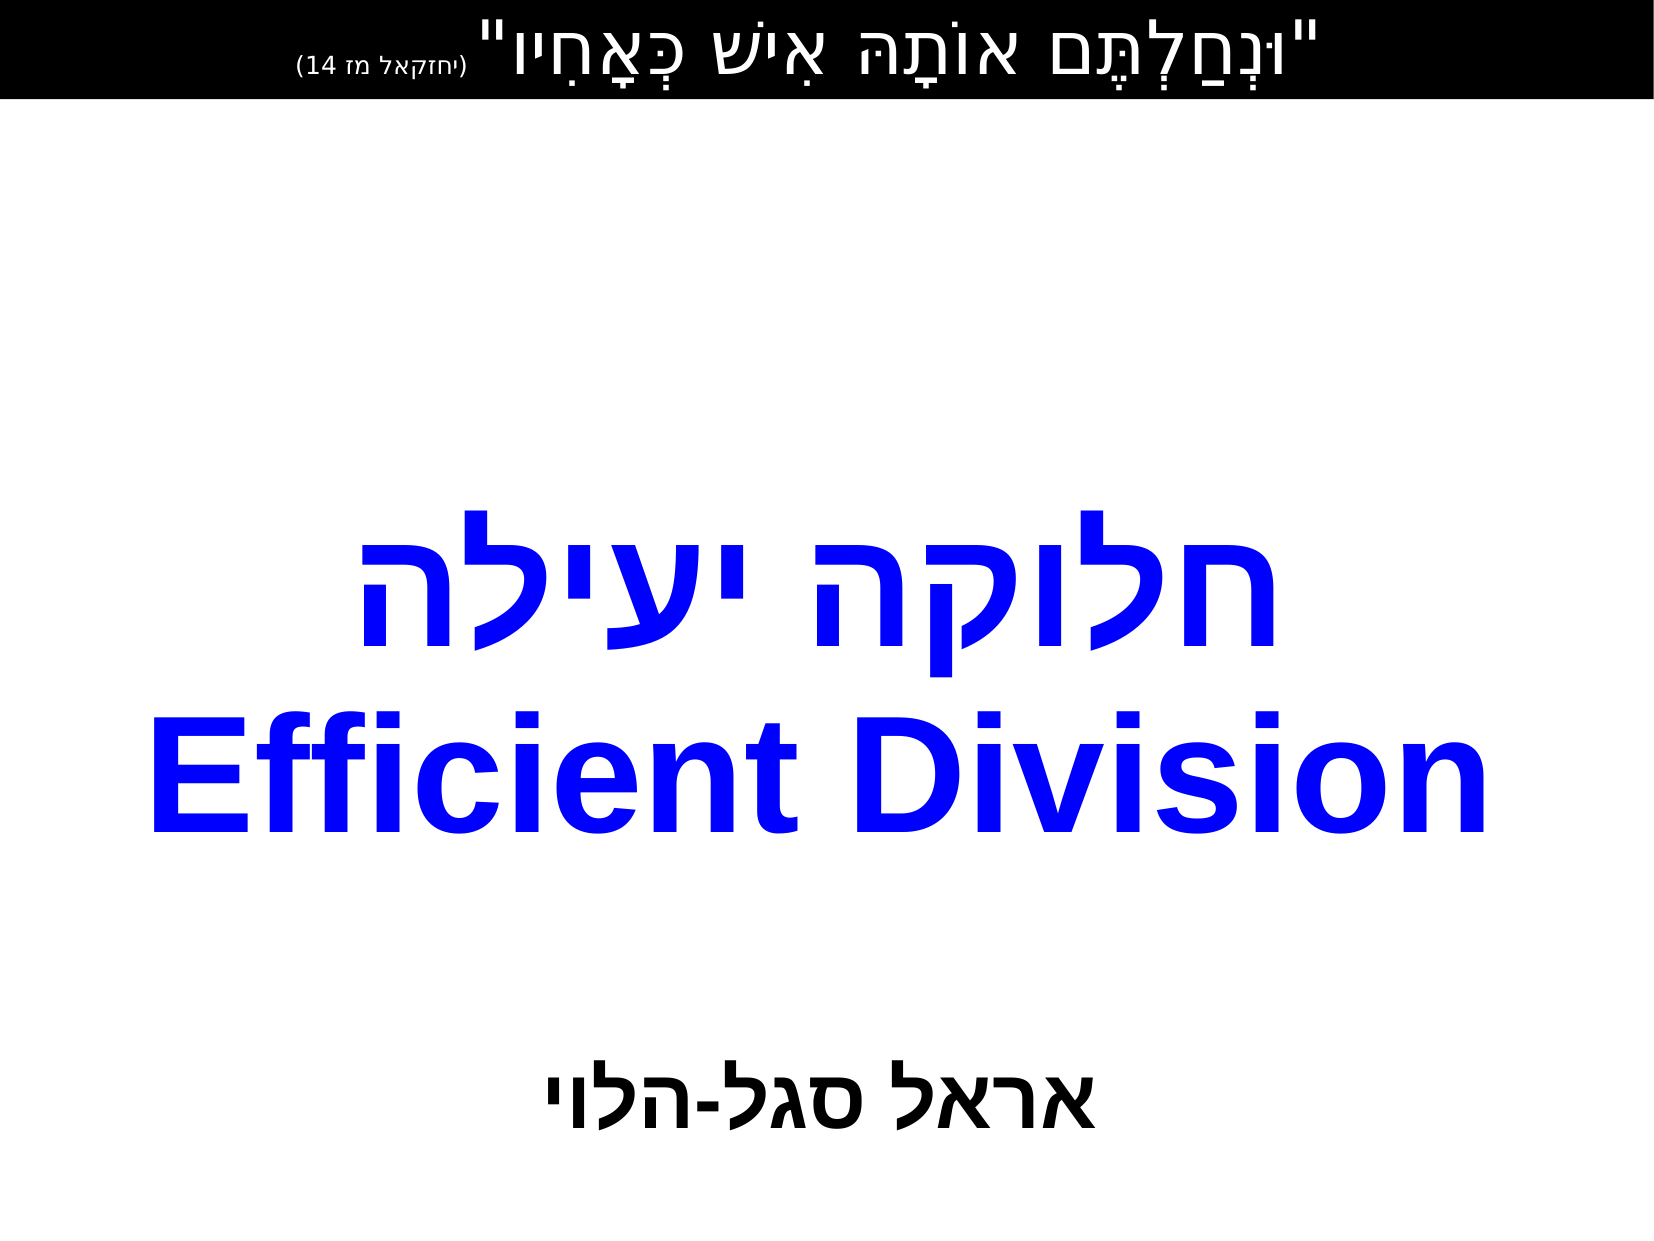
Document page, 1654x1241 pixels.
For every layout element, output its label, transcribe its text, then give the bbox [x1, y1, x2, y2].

title חלוקה יעילה Efficient Division אראל סגל-הלוי [0, 100, 1654, 1240]
text_box "וּנְחַלְתֶּם אוֹתָהּ אִישׁ כְּאָחִיו" (יחזקאל מז 14) [0, 0, 1654, 100]
